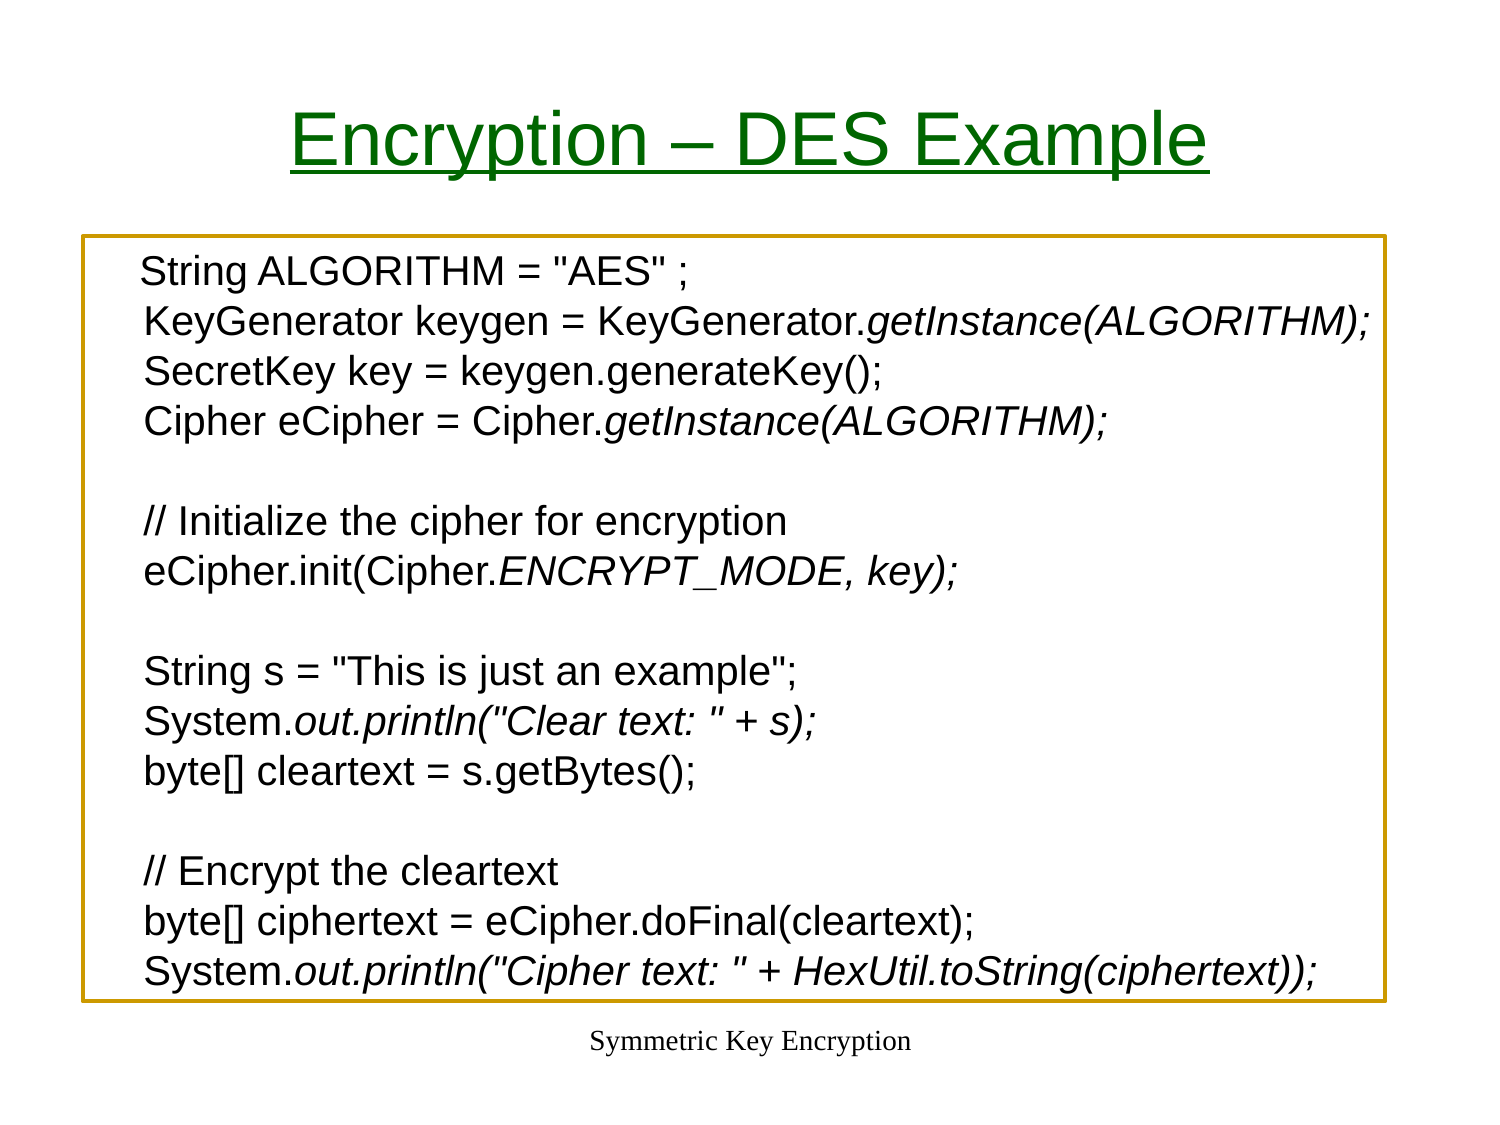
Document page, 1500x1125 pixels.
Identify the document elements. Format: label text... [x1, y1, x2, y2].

title Encryption – DES Example [75, 93, 1425, 185]
text_box String ALGORITHM = "AES" ; KeyGenerator keygen = KeyGenerator.getInstance(ALGORITHM); SecretKey key = keygen.generateKey(); Cipher eCipher = Cipher.getInstance(ALGORITHM); // Initialize the cipher for encryption eCipher.init(Cipher.ENCRYPT_MODE, key); String s = "This is just an example"; System.out.println("Clear text: " + s); byte[] cleartext = s.getBytes(); // Encrypt the cleartext byte[] ciphertext = eCipher.doFinal(cleartext); System.out.println("Cipher text: " + HexUtil.toString(ciphertext)); [82, 236, 1386, 1002]
